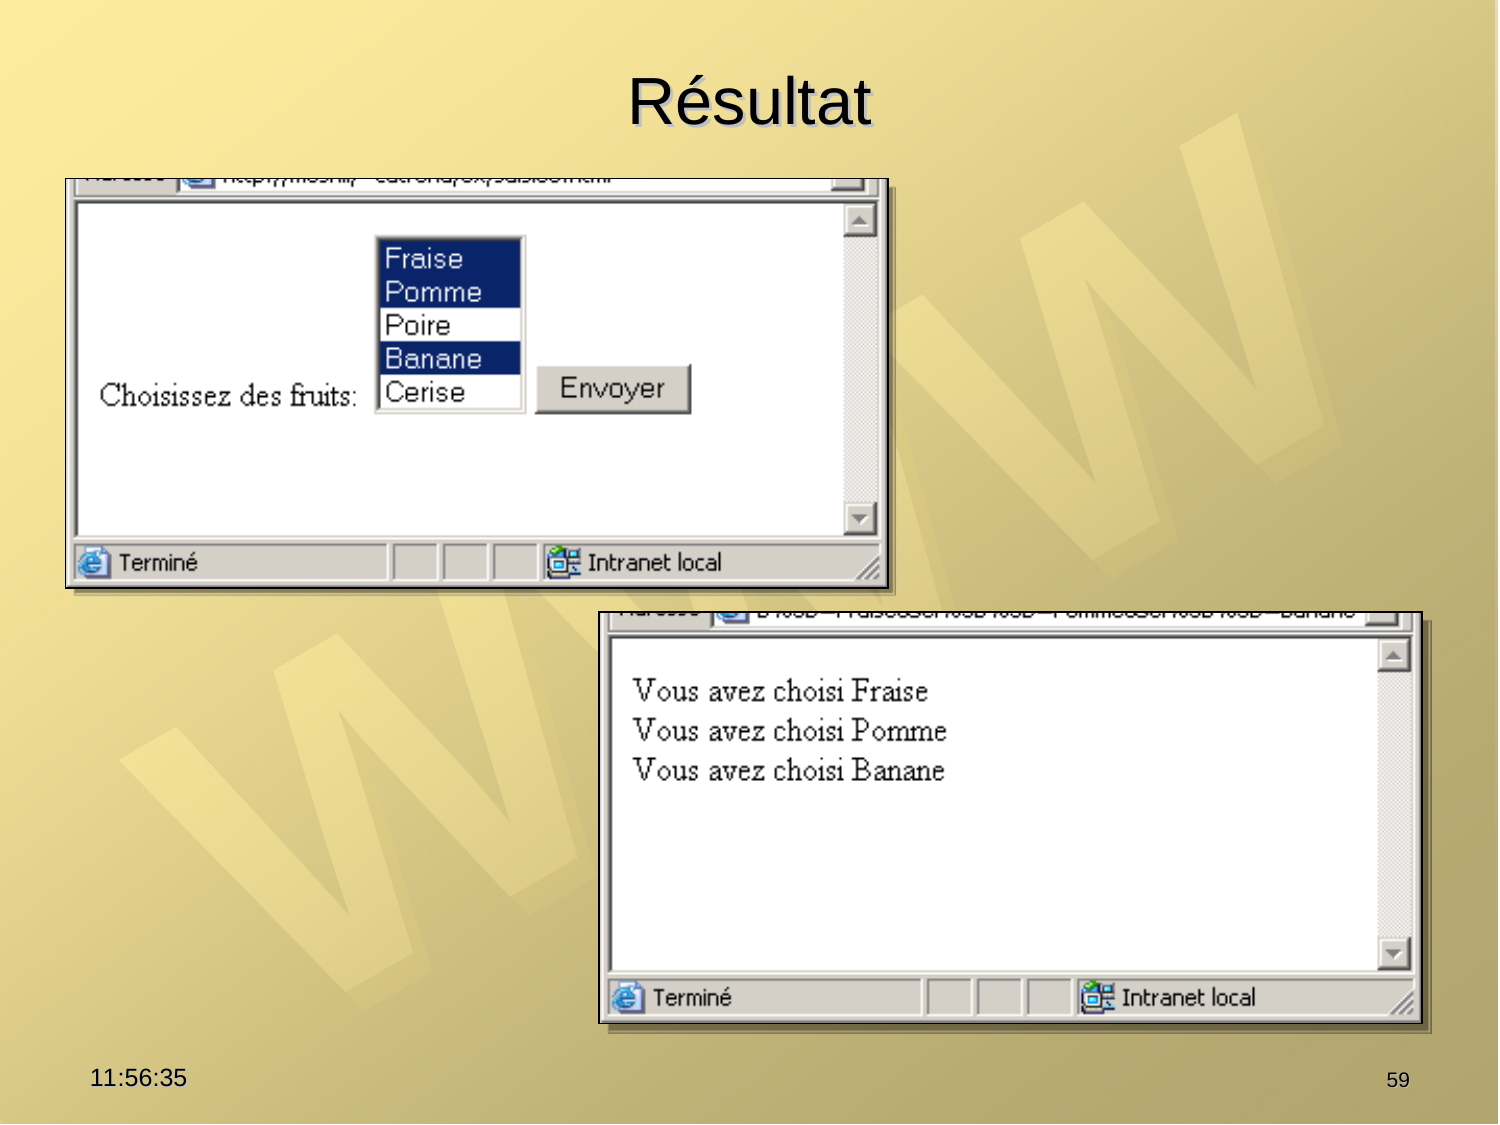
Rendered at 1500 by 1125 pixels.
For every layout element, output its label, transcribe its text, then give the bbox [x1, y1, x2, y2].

title Résultat [75, 45, 1426, 152]
text_box 18:45:30 [74, 1058, 426, 1100]
picture [600, 612, 1422, 1023]
text_box <numéro> [1074, 1058, 1426, 1100]
picture [66, 179, 888, 588]
